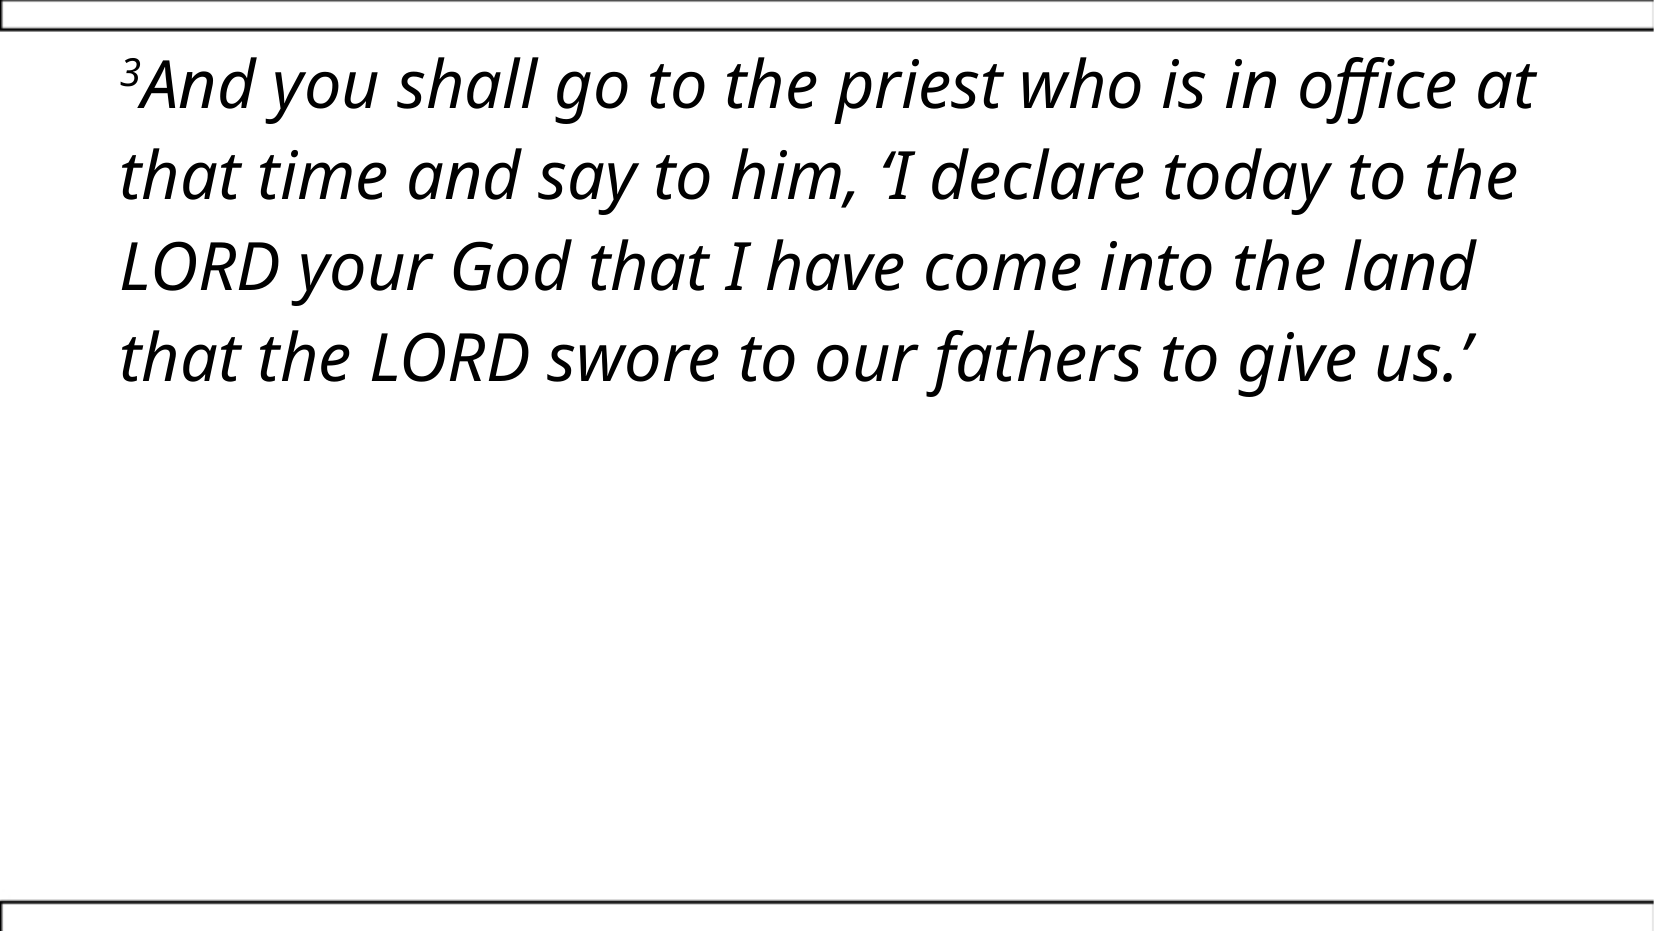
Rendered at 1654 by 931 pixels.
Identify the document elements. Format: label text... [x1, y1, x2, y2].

text_box 3And you shall go to the priest who is in office at that time and say to him, ‘I declare today to the LORD your God that I have come into the land that the LORD swore to our fathers to give us.’ [105, 30, 1591, 421]
picture [0, 0, 1654, 931]
